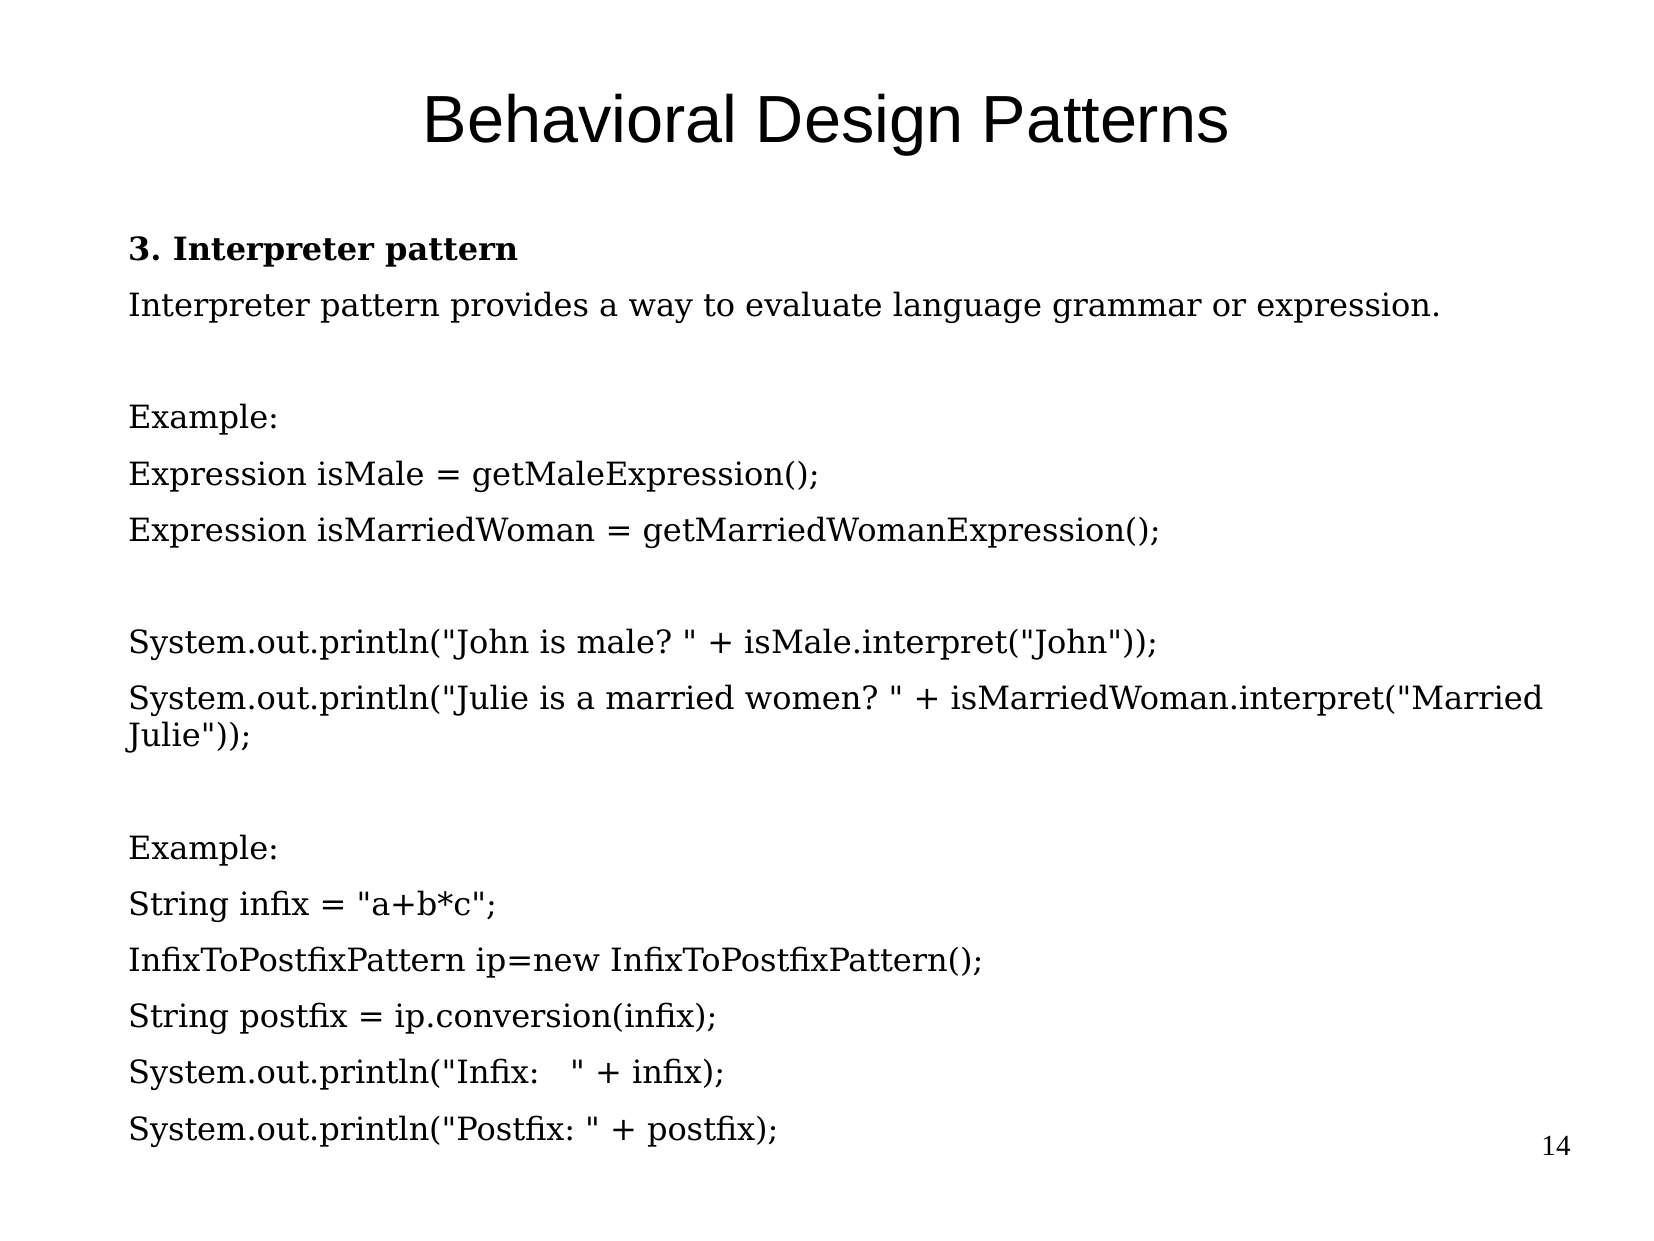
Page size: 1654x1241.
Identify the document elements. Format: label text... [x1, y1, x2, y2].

title Behavioral Design Patterns [82, 49, 1571, 189]
list 3. Interpreter pattern Interpreter pattern provides a way to evaluate language grammar or expression. Example: Expression isMale = getMaleExpression(); Expression isMarriedWoman = getMarriedWomanExpression(); System.out.println("John is male? " + isMale.interpret("John")); System.out.println("Julie is a married women? " + isMarriedWoman.interpret("Married Julie")); Example: String infix = "a+b*c"; InfixToPostfixPattern ip=new InfixToPostfixPattern(); String postfix = ip.conversion(infix); System.out.println("Infix: " + infix); System.out.println("Postfix: " + postfix); [82, 230, 1571, 1164]
